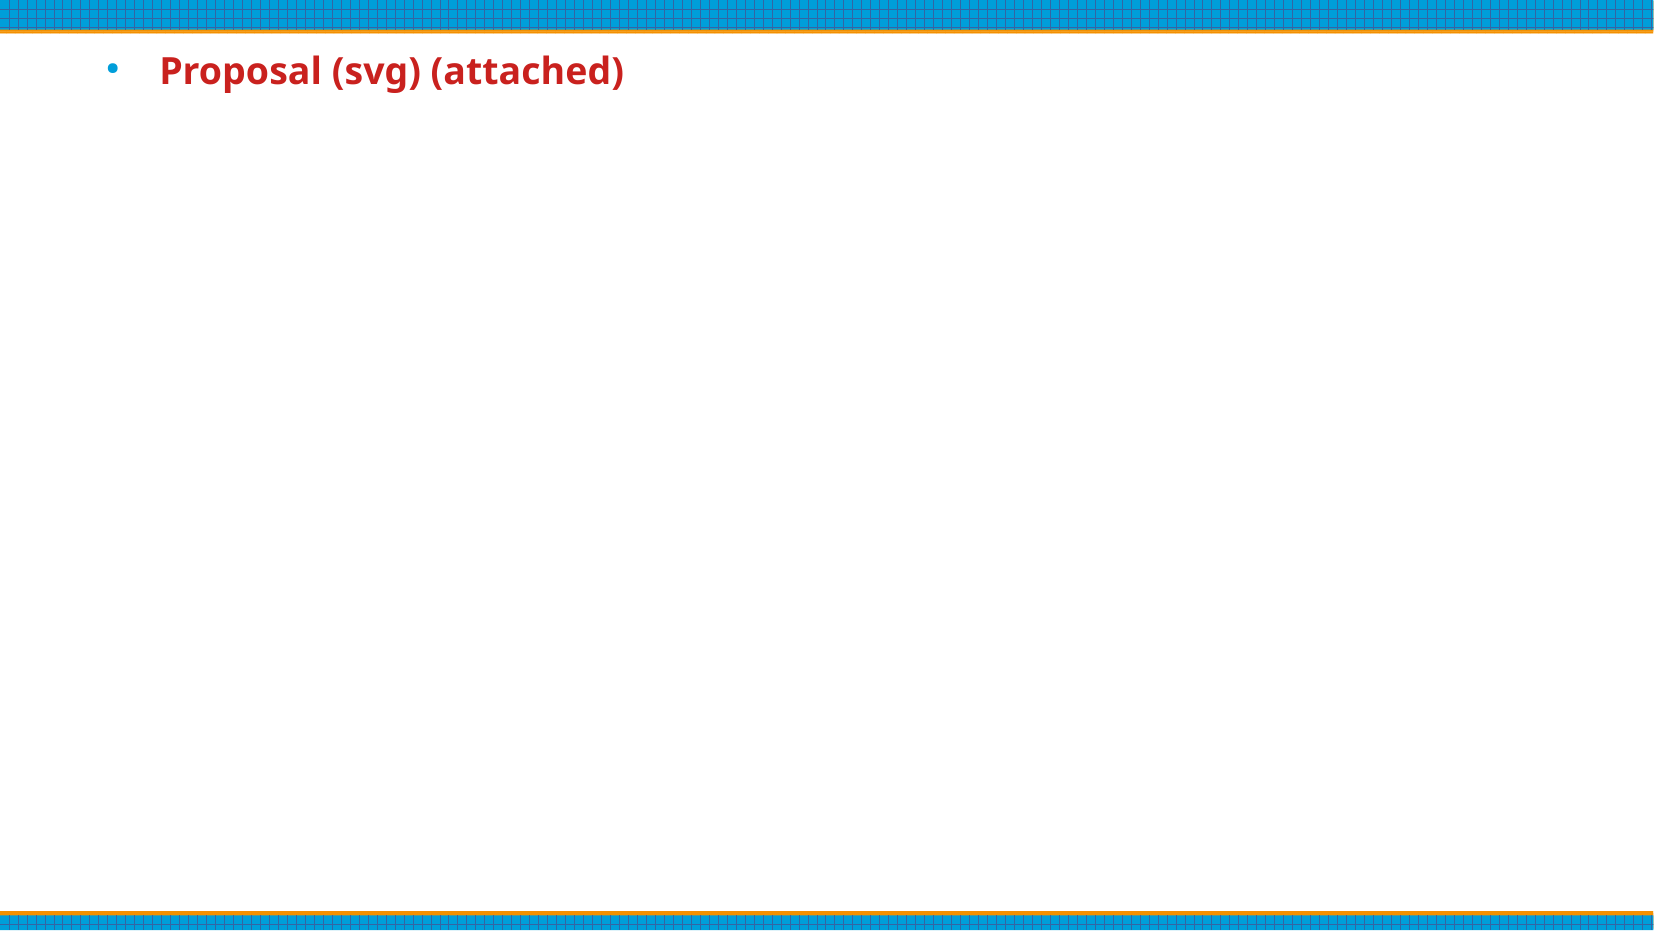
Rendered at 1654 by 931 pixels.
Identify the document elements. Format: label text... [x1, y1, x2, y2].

subtitle Proposal (svg) (attached) [88, 44, 1565, 798]
